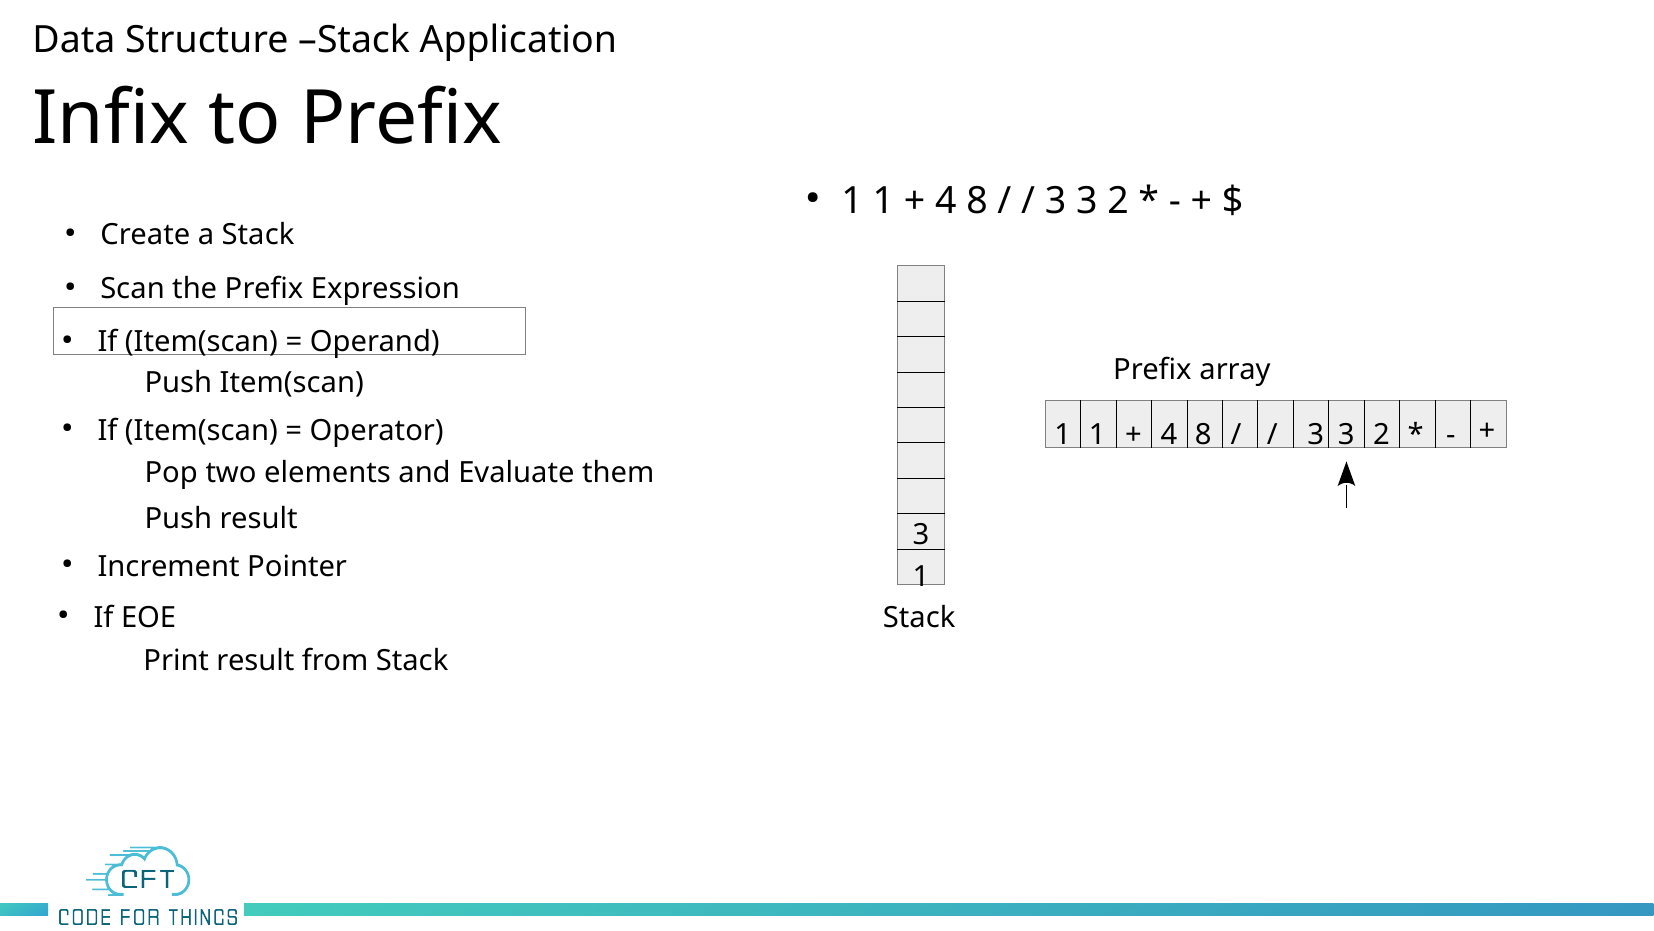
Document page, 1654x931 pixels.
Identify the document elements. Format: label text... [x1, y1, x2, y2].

text_box Print result from Stack [93, 631, 615, 691]
text_box [1117, 400, 1151, 406]
text_box [1045, 400, 1080, 406]
text_box [1258, 400, 1293, 406]
text_box [897, 479, 945, 506]
text_box 1 1 + 4 8 / / 3 3 2 * - + $ [791, 165, 1377, 225]
text_box / [1229, 406, 1252, 456]
text_box Push Item(scan) [94, 373, 426, 401]
text_box [897, 337, 945, 372]
text_box [1400, 400, 1435, 406]
text_box 1 [897, 556, 946, 597]
text_box Increment Pointer [47, 537, 621, 597]
text_box [1081, 400, 1116, 406]
text_box [1188, 400, 1222, 406]
text_box 1 [1074, 406, 1123, 456]
text_box + [1463, 402, 1518, 452]
text_box 8 [1180, 406, 1229, 456]
text_box [1294, 400, 1328, 406]
text_box Prefix array [1098, 341, 1312, 391]
text_box + [1123, 406, 1145, 456]
text_box If (Item(scan) = Operator) [47, 401, 496, 461]
text_box [1223, 400, 1257, 406]
text_box Pop two elements and Evaluate them [94, 443, 709, 502]
picture [59, 846, 237, 925]
text_box 1 [1039, 406, 1074, 456]
text_box [897, 265, 945, 301]
text_box Stack [868, 588, 979, 638]
text_box * [1407, 406, 1431, 456]
title Data Structure –Stack Application Infix to Prefix [32, 12, 1536, 166]
text_box Create a Stack [50, 206, 355, 266]
text_box If EOE [43, 588, 375, 638]
text_box [1365, 400, 1399, 406]
text_box [897, 302, 945, 336]
text_box If (Item(scan) = Operand) [47, 312, 491, 373]
text_box 3 [1292, 406, 1341, 456]
text_box [897, 373, 945, 407]
text_box 3 [897, 506, 946, 556]
text_box [1329, 400, 1364, 406]
text_box [897, 408, 945, 442]
text_box [1152, 400, 1187, 406]
text_box Push result [94, 490, 426, 550]
text_box [491, 319, 526, 355]
text_box 2 [1372, 406, 1407, 456]
text_box 3 [1341, 406, 1372, 456]
text_box / [1252, 406, 1292, 456]
text_box Scan the Prefix Expression [50, 259, 537, 319]
text_box - [1431, 406, 1472, 456]
text_box 4 [1145, 406, 1180, 456]
text_box [897, 443, 945, 478]
text_box [1436, 400, 1470, 406]
